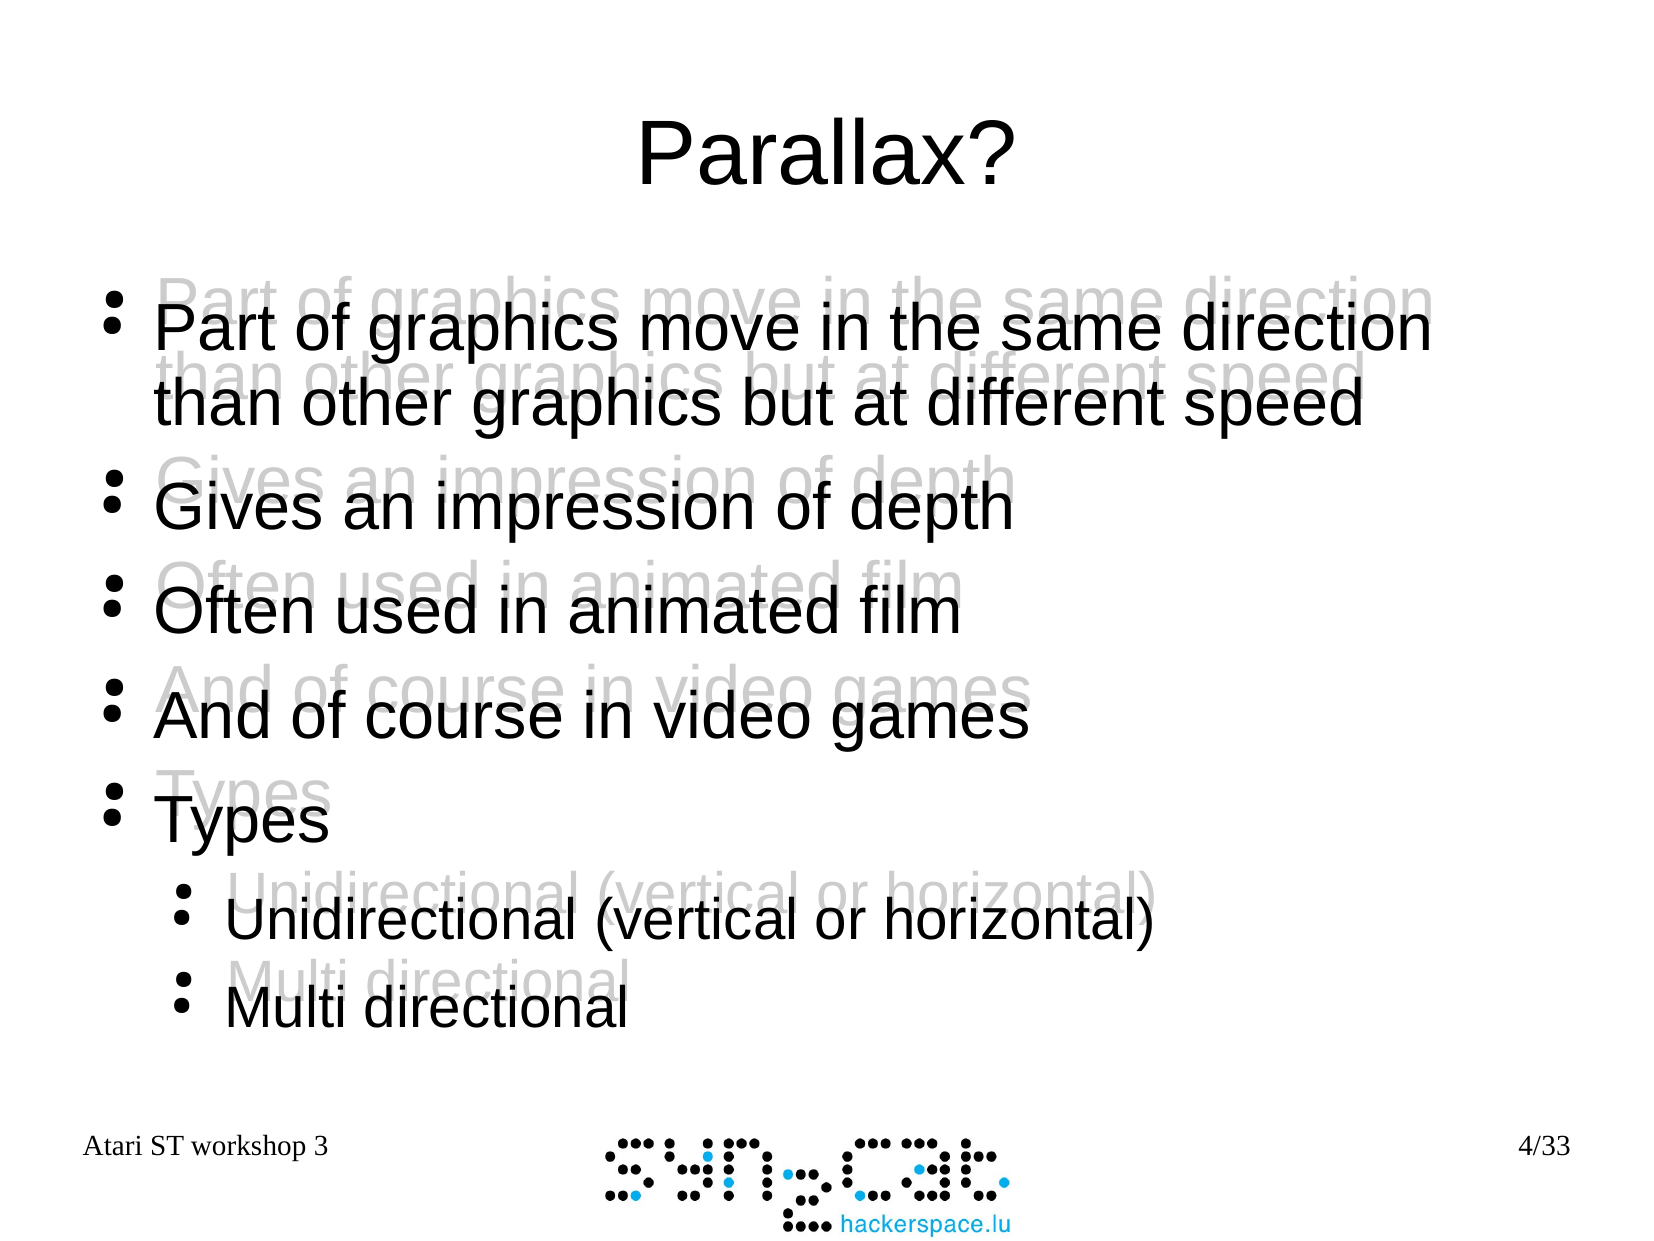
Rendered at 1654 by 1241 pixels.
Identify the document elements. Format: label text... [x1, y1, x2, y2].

picture [600, 1124, 1025, 1241]
title Parallax? [82, 49, 1571, 257]
list Part of graphics move in the same direction than other graphics but at different speed Gives an impression of depth Often used in animated film And of course in video games Types Unidirectional (vertical or horizontal) Multi directional [84, 264, 1573, 1083]
list Part of graphics move in the same direction than other graphics but at different speed Gives an impression of depth Often used in animated film And of course in video games Types Unidirectional (vertical or horizontal) Multi directional [82, 290, 1571, 1109]
